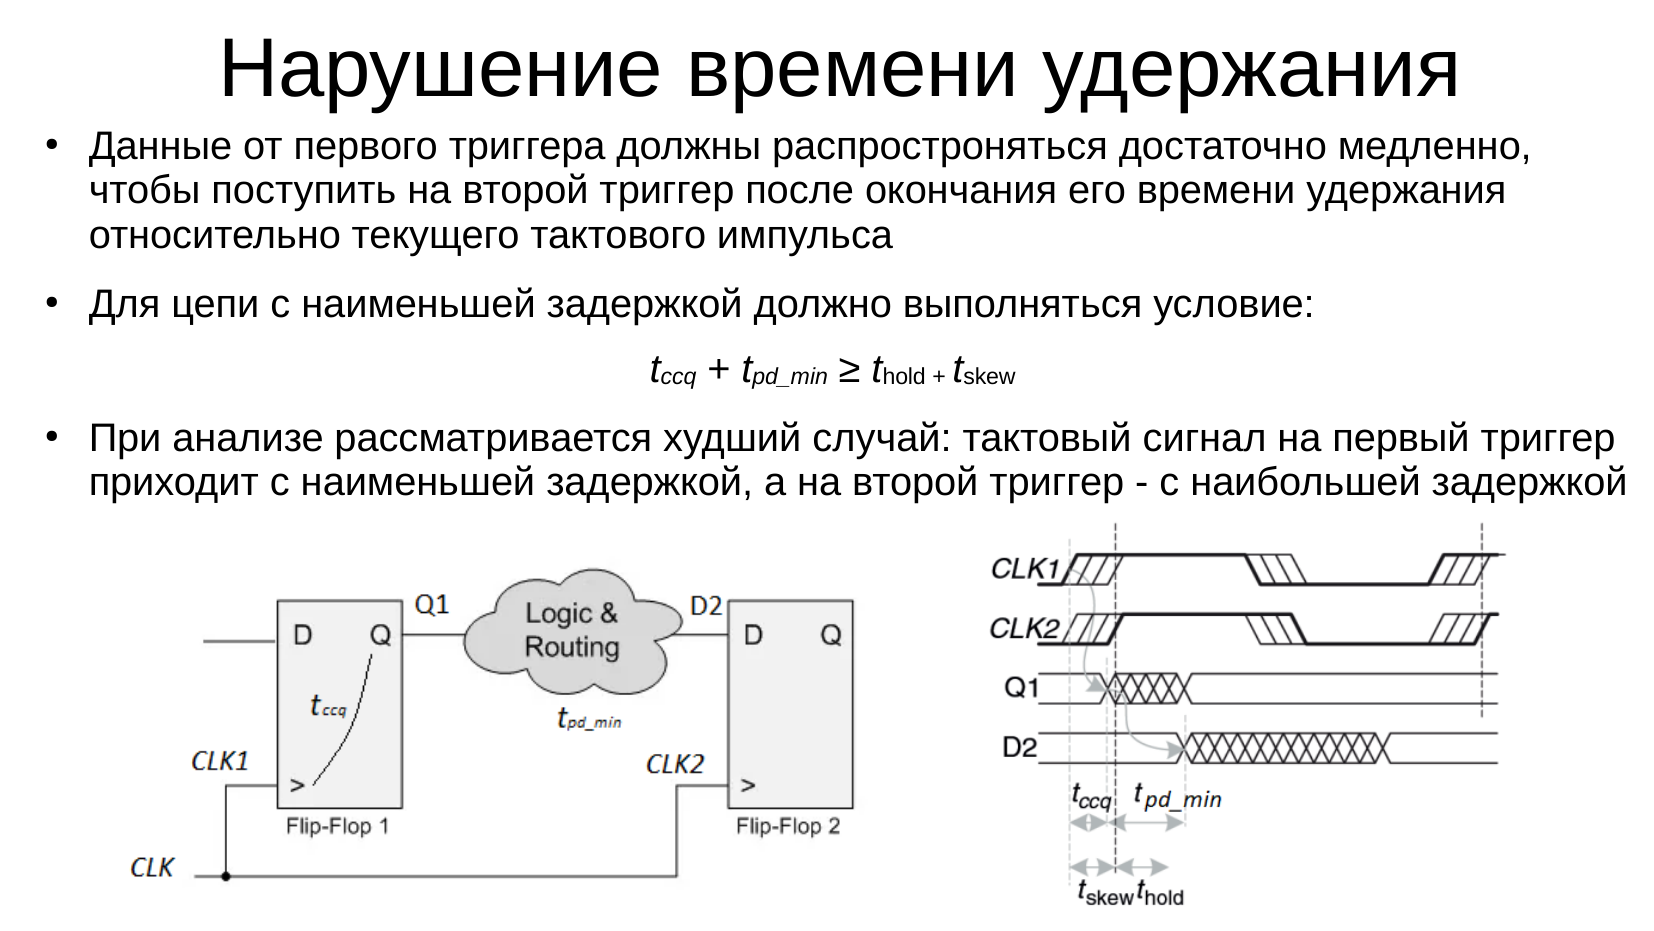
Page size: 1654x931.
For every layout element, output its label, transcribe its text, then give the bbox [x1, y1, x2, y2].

picture [91, 554, 886, 894]
picture [975, 516, 1531, 927]
list Данные от первого триггера должны распростроняться достаточно медленно, чтобы поступить на второй триггер после окончания его времени удержания относительно текущего тактового импульса Для цепи с наименьшей задержкой должно выполняться условие: tсcq + tpd_min ≥ thold + tskew При анализе рассматривается худший случай: тактовый сигнал на первый триггер приходит с наименьшей задержкой, а на второй триггер - с наибольшей задержкой [30, 123, 1636, 526]
title Нарушение времени удержания [45, 3, 1636, 123]
